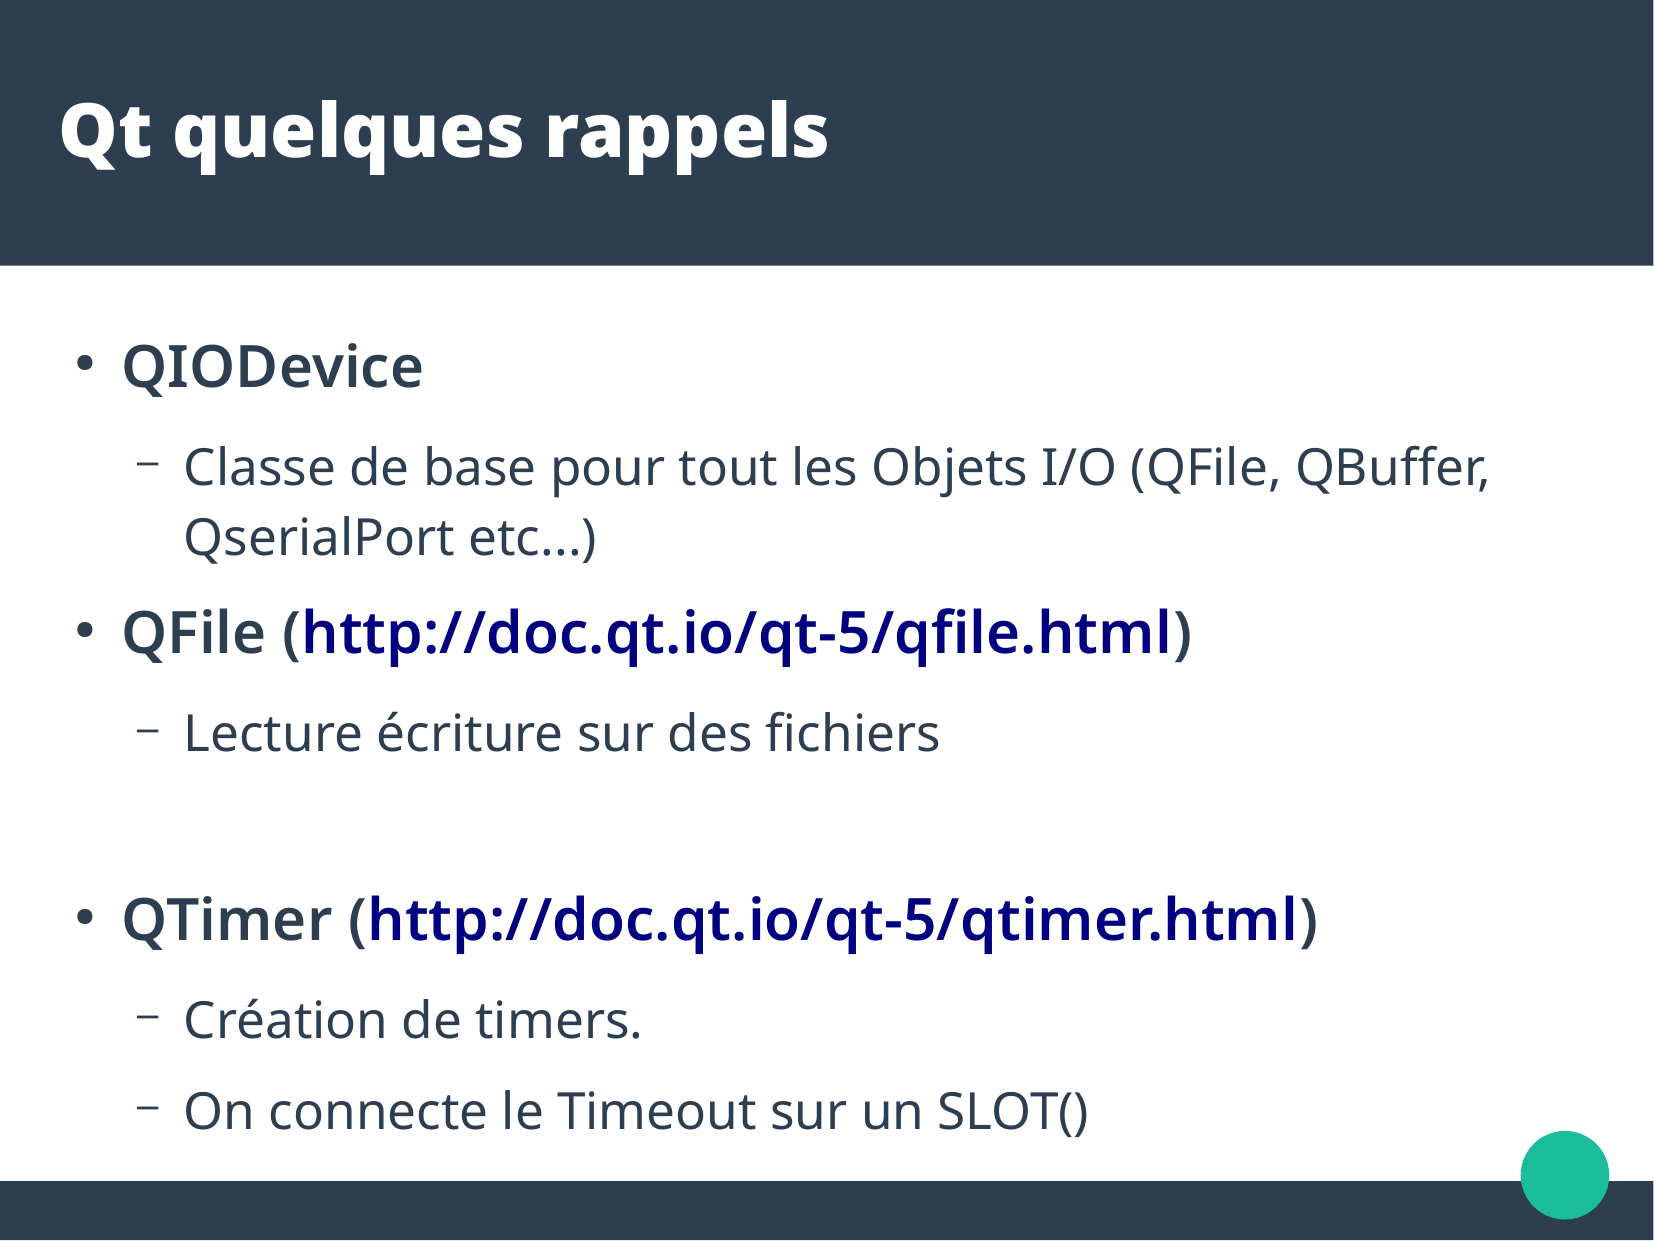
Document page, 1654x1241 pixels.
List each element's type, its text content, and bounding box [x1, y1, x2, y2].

title Qt quelques rappels [59, 49, 1595, 207]
list QIODevice Classe de base pour tout les Objets I/O (QFile, QBuffer, QserialPort etc...) QFile (http://doc.qt.io/qt-5/qfile.html) Lecture écriture sur des fichiers QTimer (http://doc.qt.io/qt-5/qtimer.html) Création de timers. On connecte le Timeout sur un SLOT() [59, 324, 1595, 1152]
